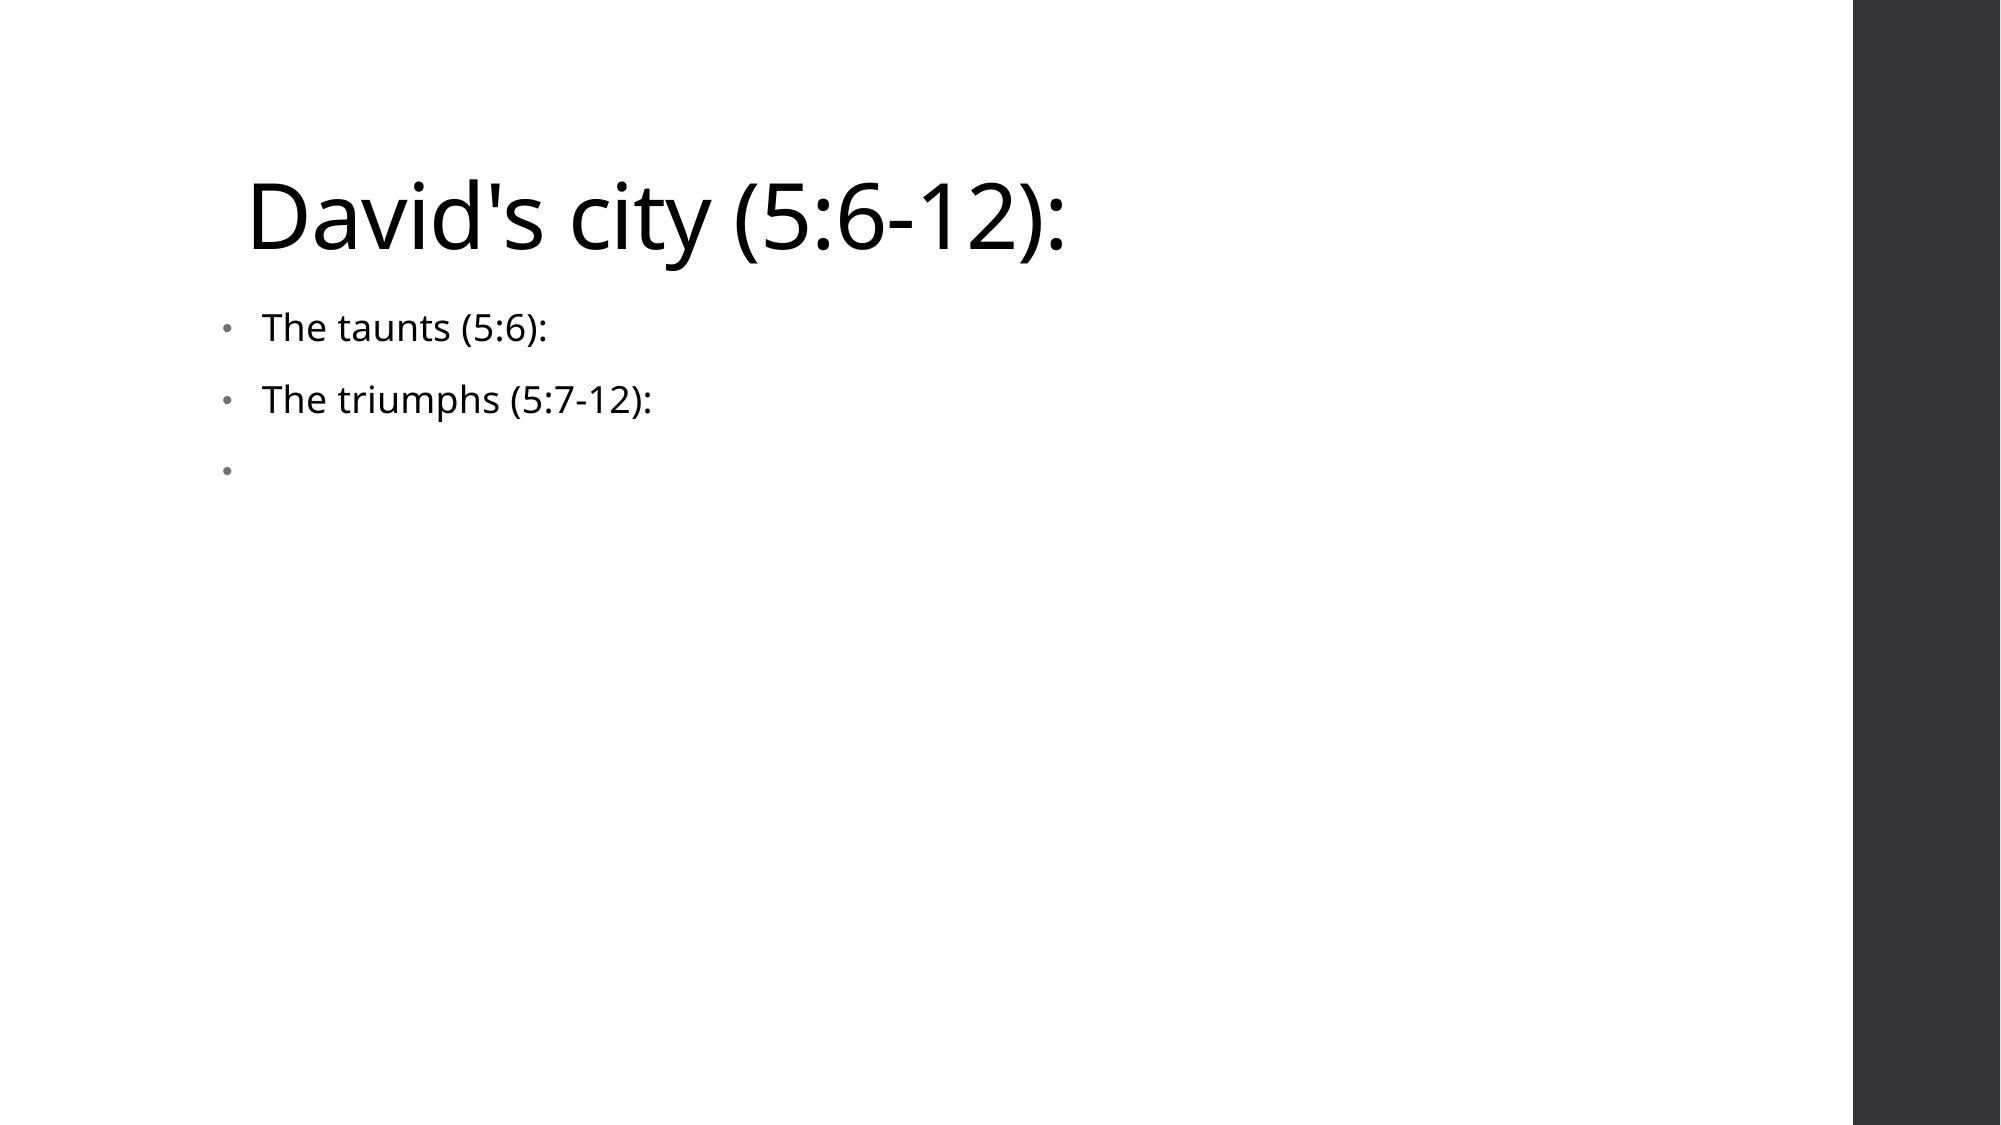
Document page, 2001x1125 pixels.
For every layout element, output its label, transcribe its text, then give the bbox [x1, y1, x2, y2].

title David's city (5:6-12): [206, 60, 1797, 278]
list The taunts (5:6): The triumphs (5:7-12): [206, 299, 1617, 1014]
